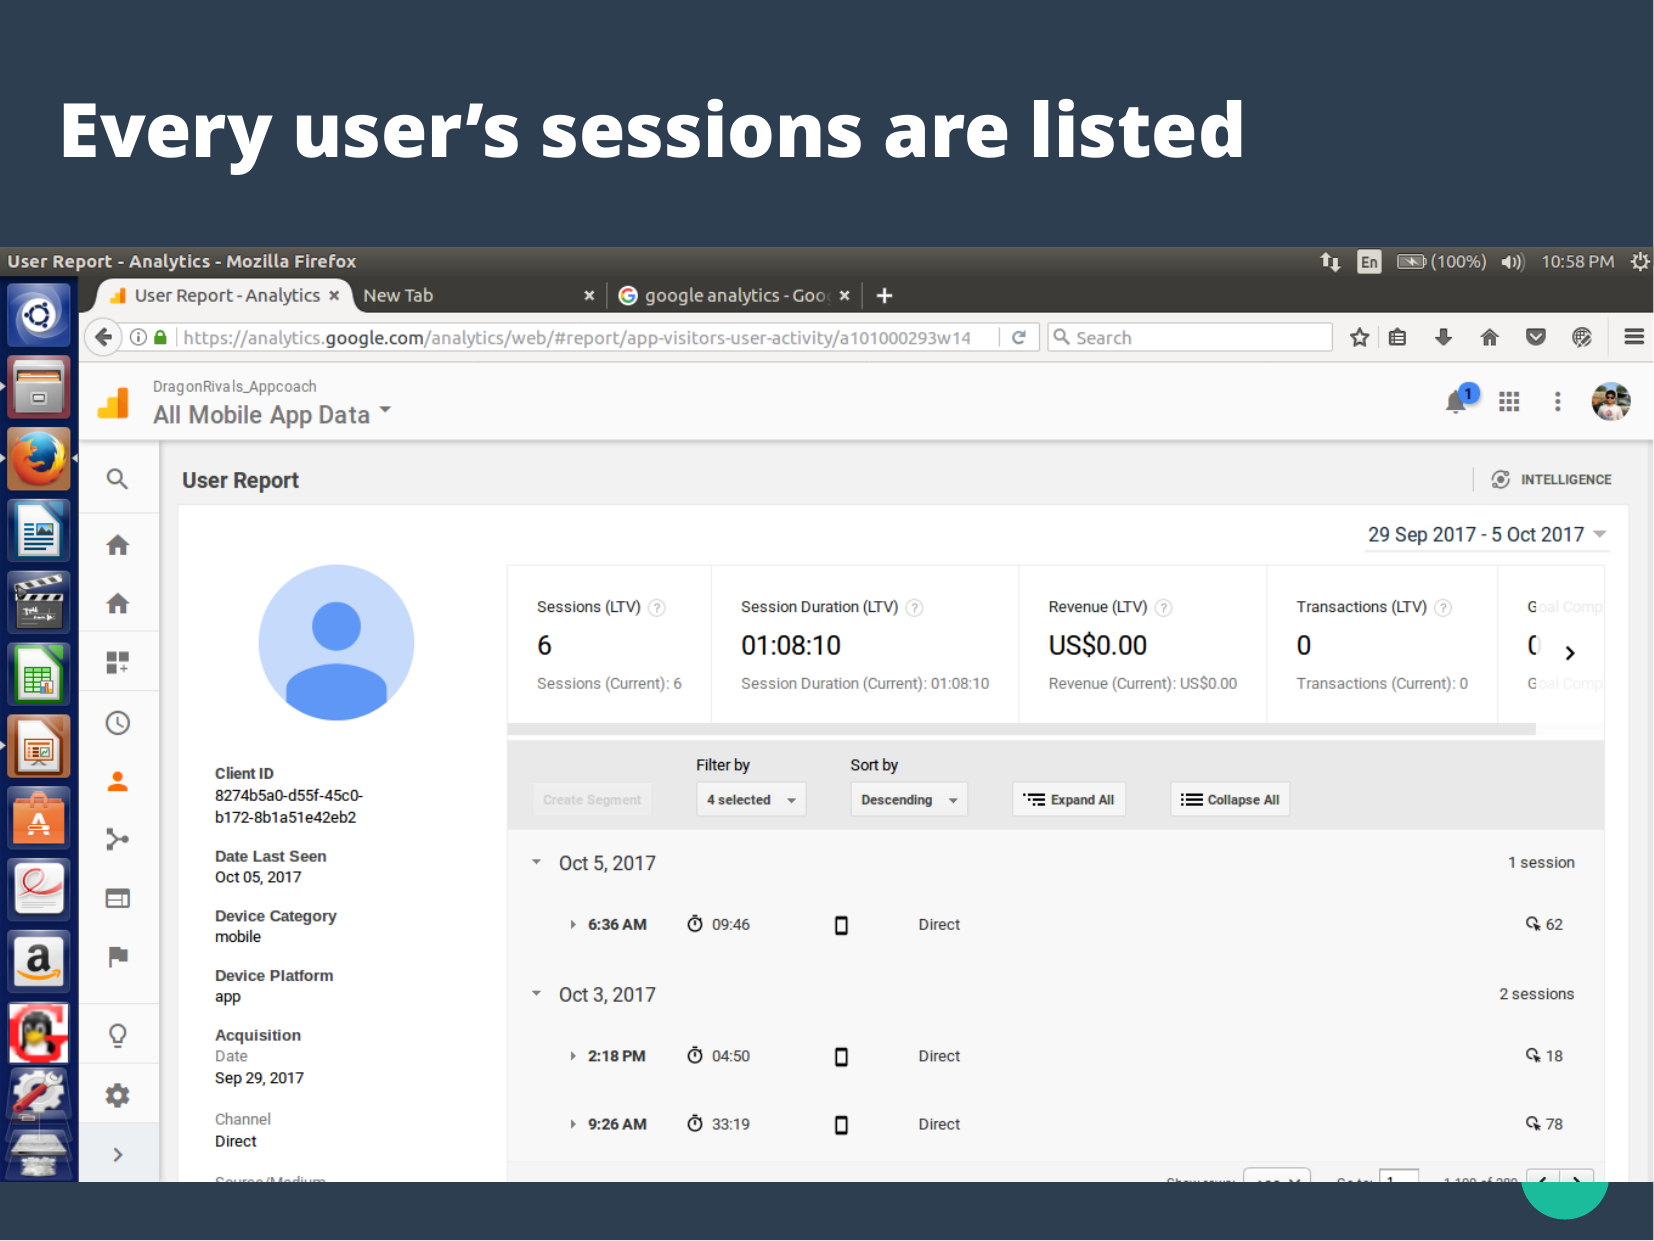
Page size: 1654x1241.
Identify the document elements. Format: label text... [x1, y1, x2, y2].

picture [0, 247, 1654, 1182]
title Every user’s sessions are listed [59, 49, 1595, 207]
